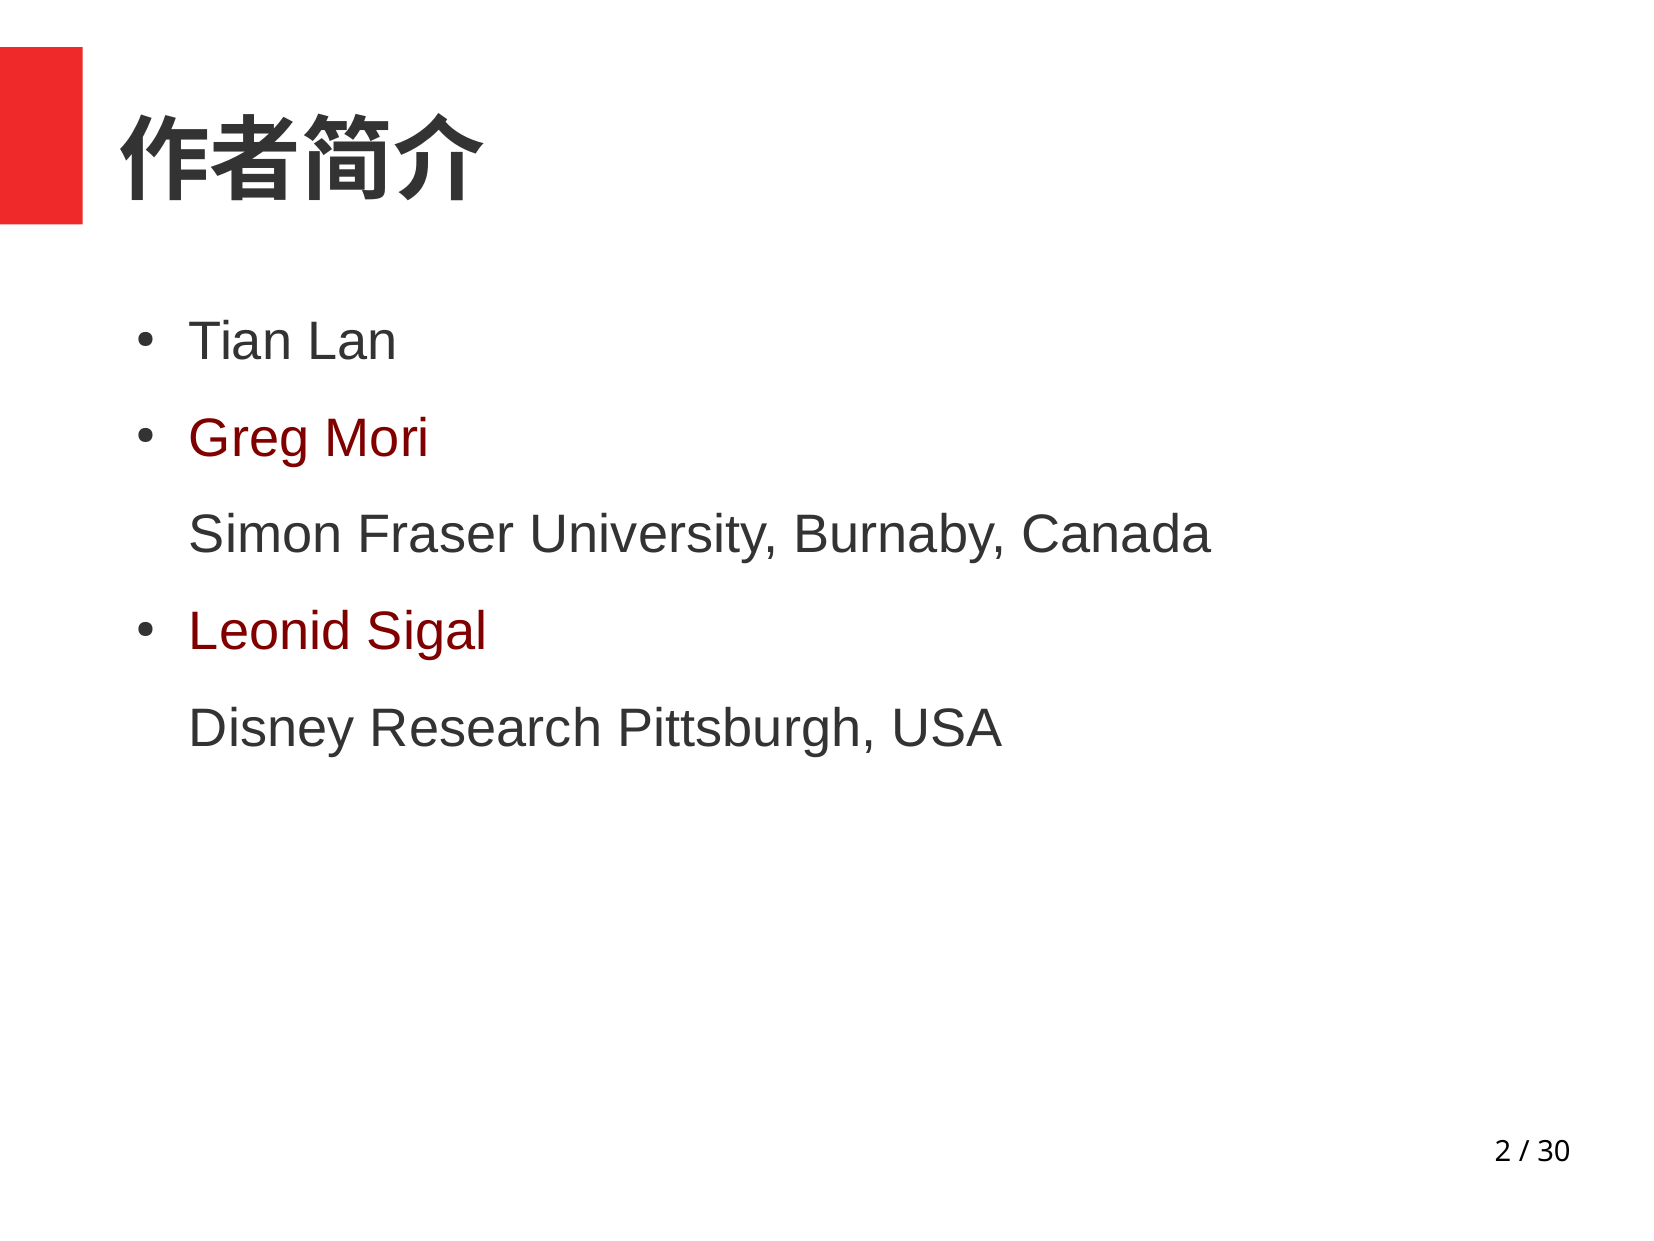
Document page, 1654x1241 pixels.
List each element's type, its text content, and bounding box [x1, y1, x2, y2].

title 作者简介 [118, 49, 1571, 257]
list Tian Lan Greg Mori Simon Fraser University, Burnaby, Canada Leonid Sigal Disney Research Pittsburgh, USA [118, 301, 1536, 1021]
